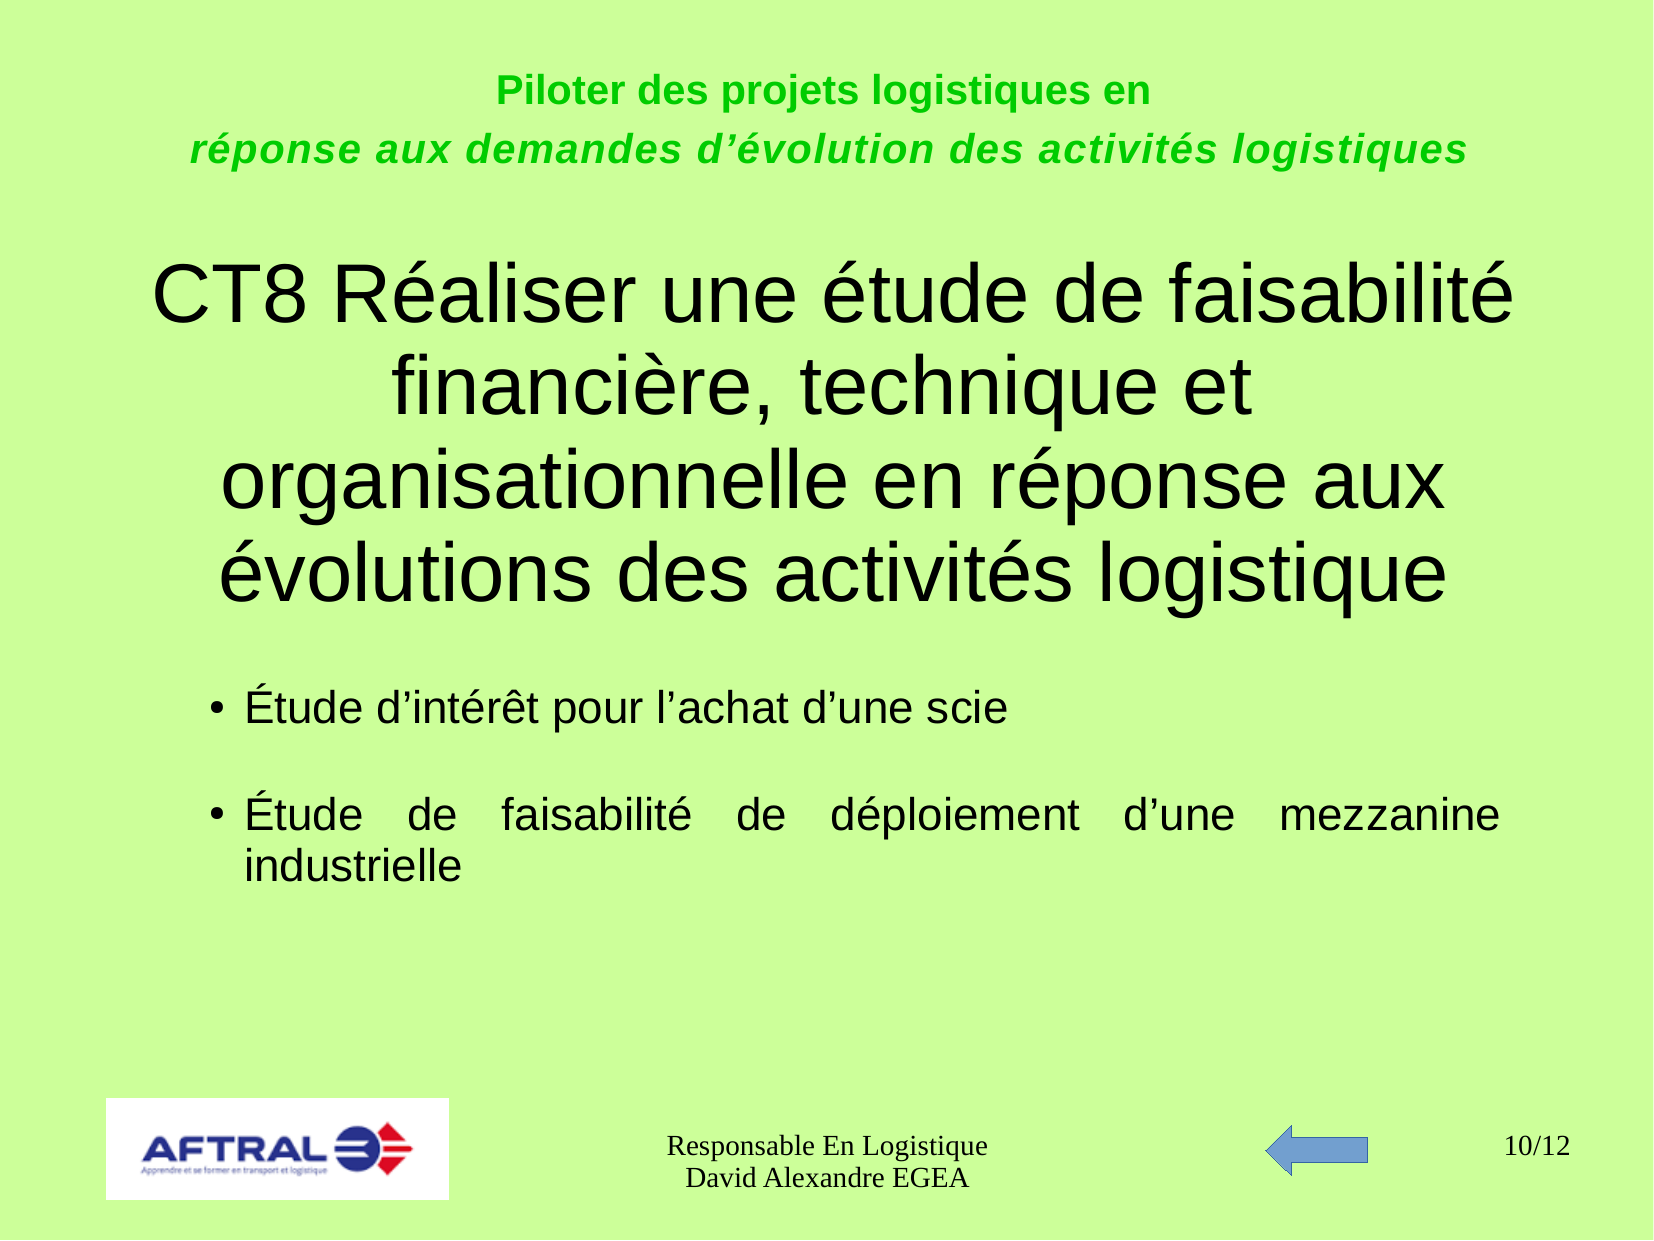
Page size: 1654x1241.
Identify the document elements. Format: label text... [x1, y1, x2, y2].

text_box Étude de faisabilité de déploiement d’une mezzanine industrielle [194, 781, 1518, 899]
text_box CT8 Réaliser une étude de faisabilité financière, technique et organisationnelle en réponse aux évolutions des activités logistique [95, 239, 1573, 627]
text_box Piloter des projets logistiques en réponse aux demandes d’évolution des activités logistiques [73, 59, 1586, 180]
text_box [1265, 1125, 1368, 1176]
text_box Étude d’intérêt pour l’achat d’une scie [194, 675, 1518, 742]
picture [106, 1098, 449, 1200]
